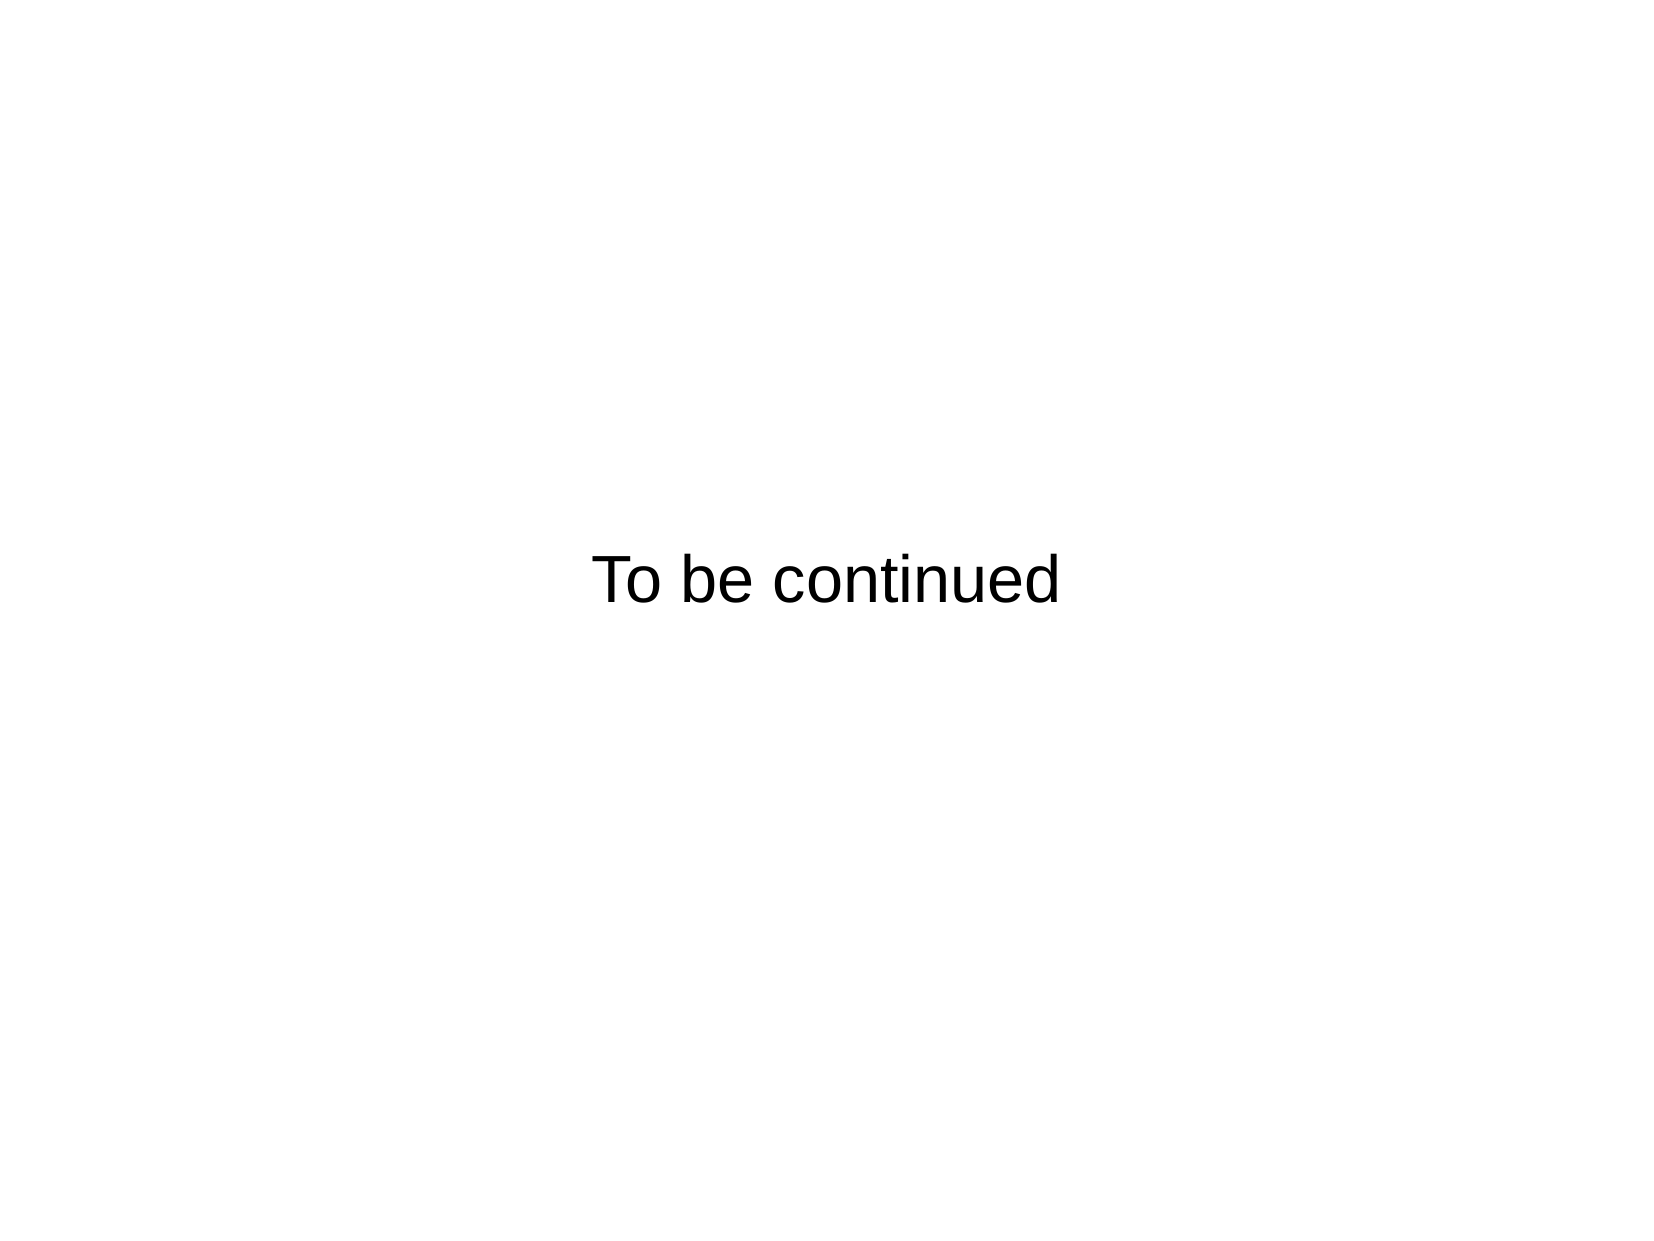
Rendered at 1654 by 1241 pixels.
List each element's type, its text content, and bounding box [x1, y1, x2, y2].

subtitle To be continued [82, 49, 1571, 1109]
